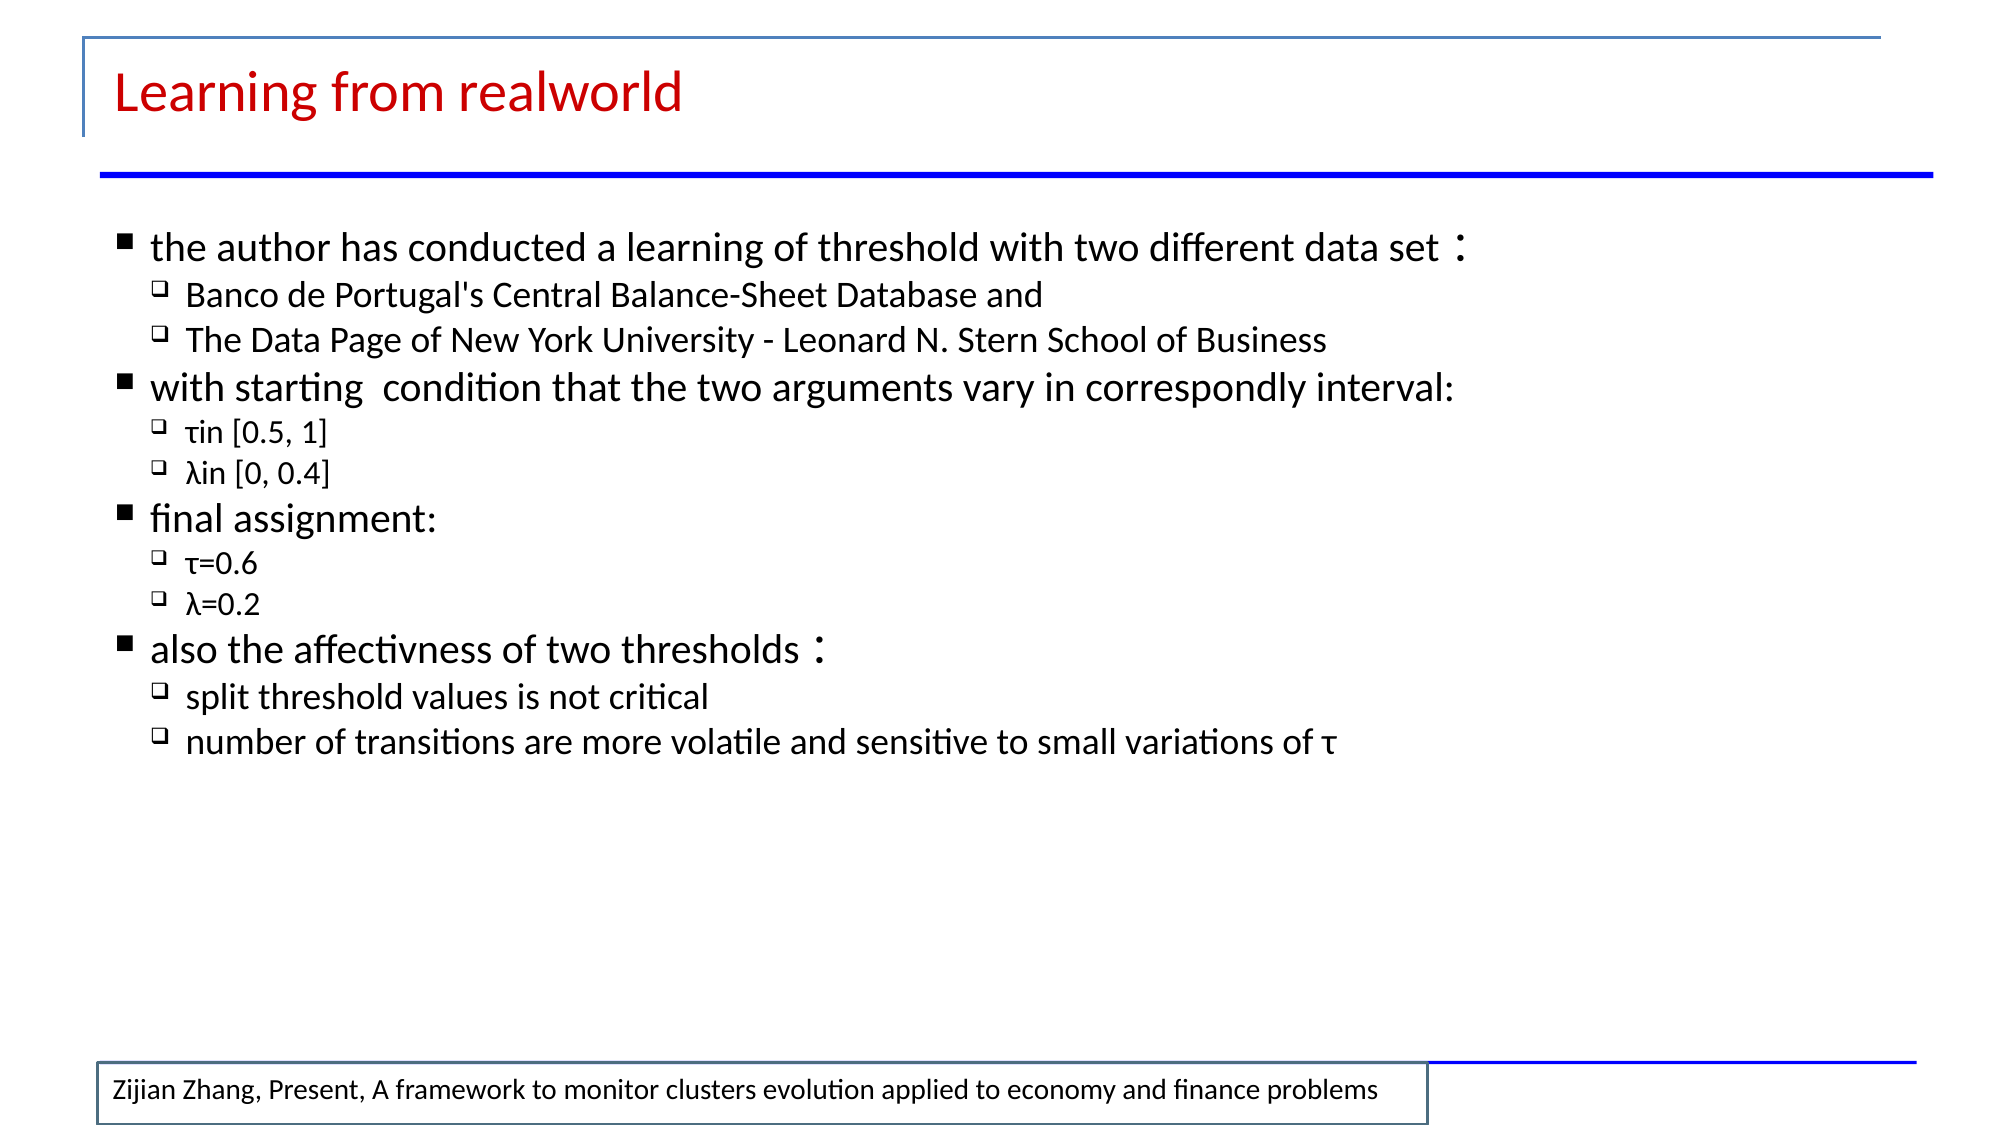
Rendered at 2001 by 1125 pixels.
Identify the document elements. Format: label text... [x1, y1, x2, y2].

text_box Learning from realworld [99, 45, 1900, 188]
text_box Zijian Zhang, Present, A framework to monitor clusters evolution applied to economy and finance problems [97, 1062, 1428, 1125]
text_box the author has conducted a learning of threshold with two different data set： Banco de Portugal's Central Balance-Sheet Database and The Data Page of New York University - Leonard N. Stern School of Business with starting condition that the two arguments vary in correspondly interval: τin [0.5, 1] λin [0, 0.4] final assignment: τ=0.6 λ=0.2 also the affectivness of two thresholds： split threshold values is not critical number of transitions are more volatile and sensitive to small variations of τ [99, 212, 1900, 1050]
